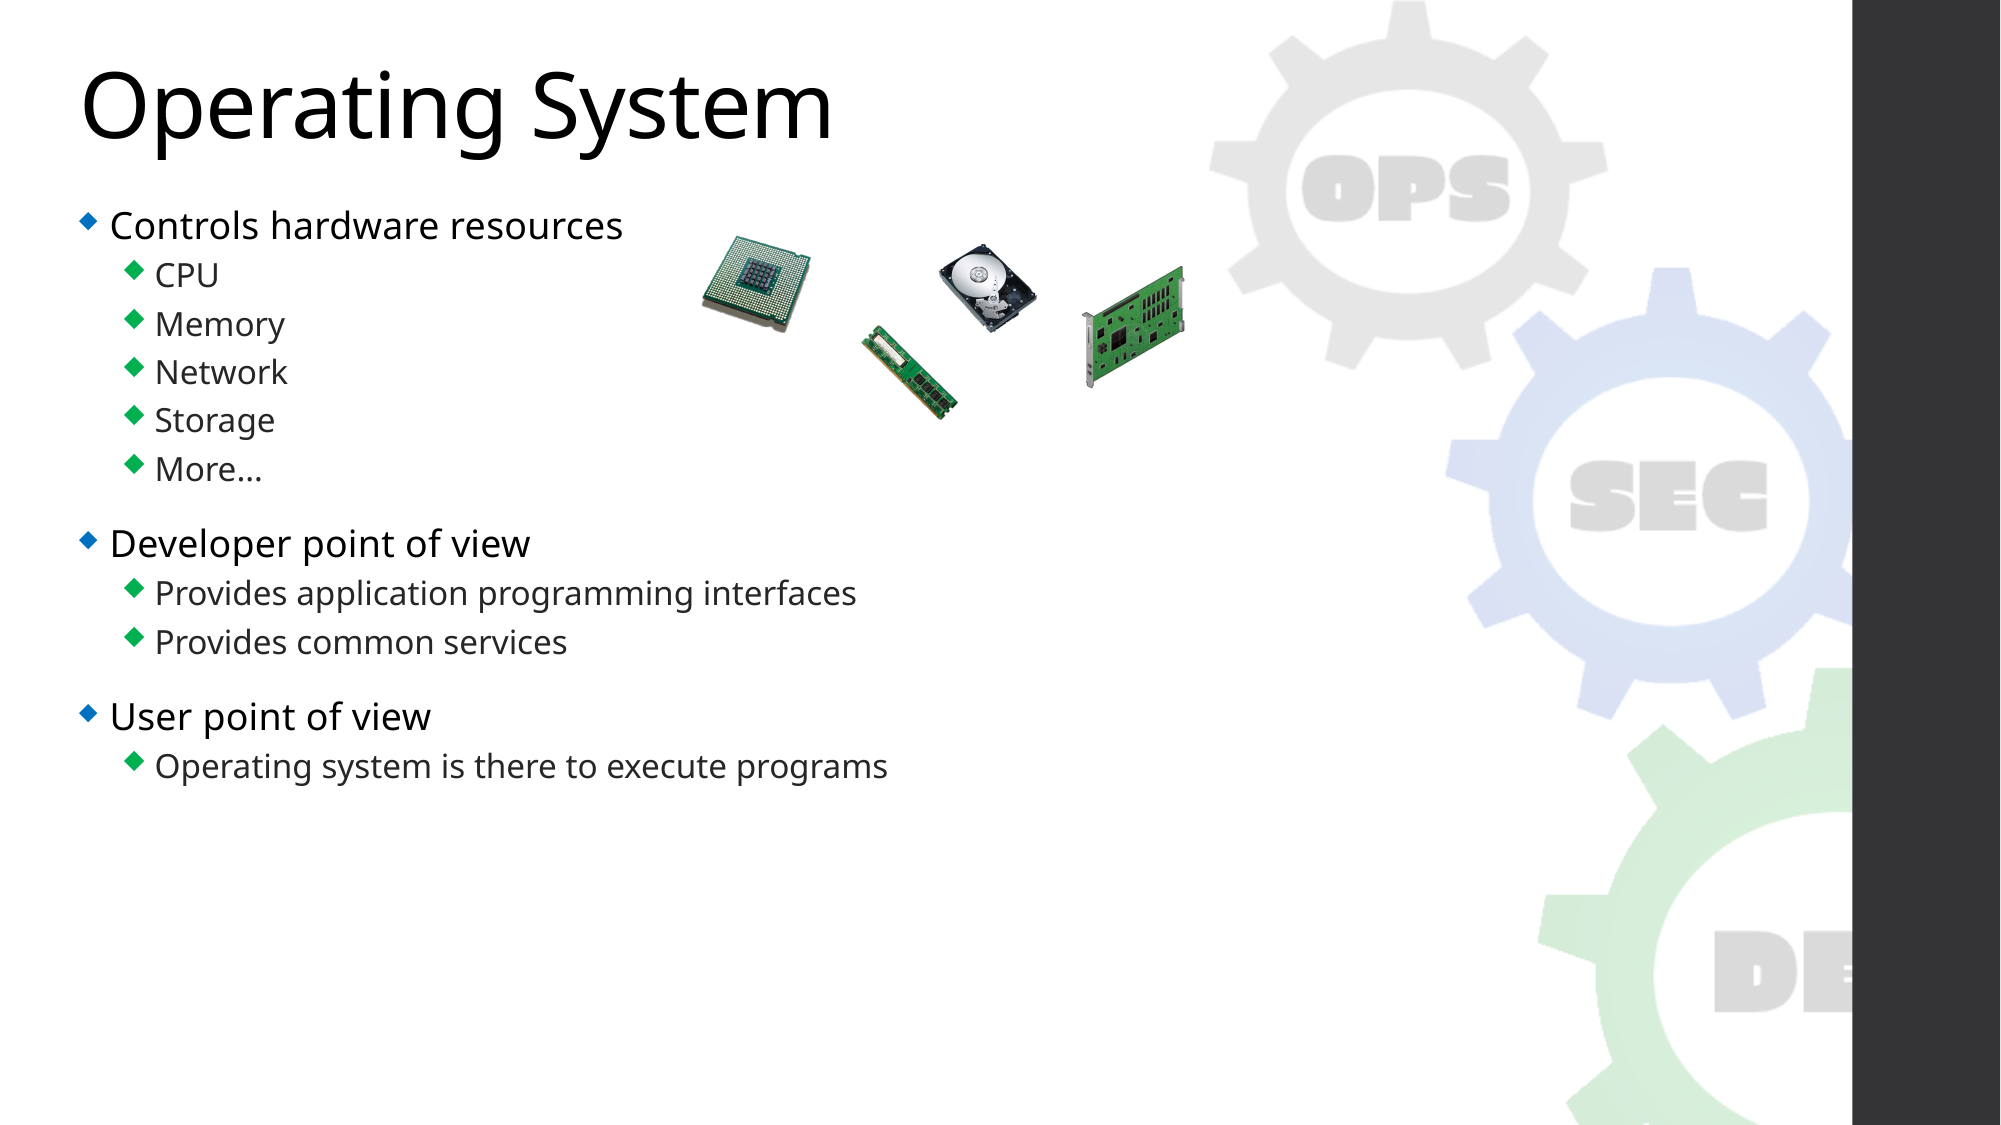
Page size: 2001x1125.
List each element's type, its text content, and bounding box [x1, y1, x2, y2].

title Operating System [64, 33, 1797, 166]
picture [1082, 266, 1188, 415]
list Controls hardware resources CPU Memory Network Storage More… Developer point of view Provides application programming interfaces Provides common services User point of view Operating system is there to execute programs [64, 198, 1797, 1073]
picture [841, 242, 1038, 440]
picture [682, 229, 831, 341]
